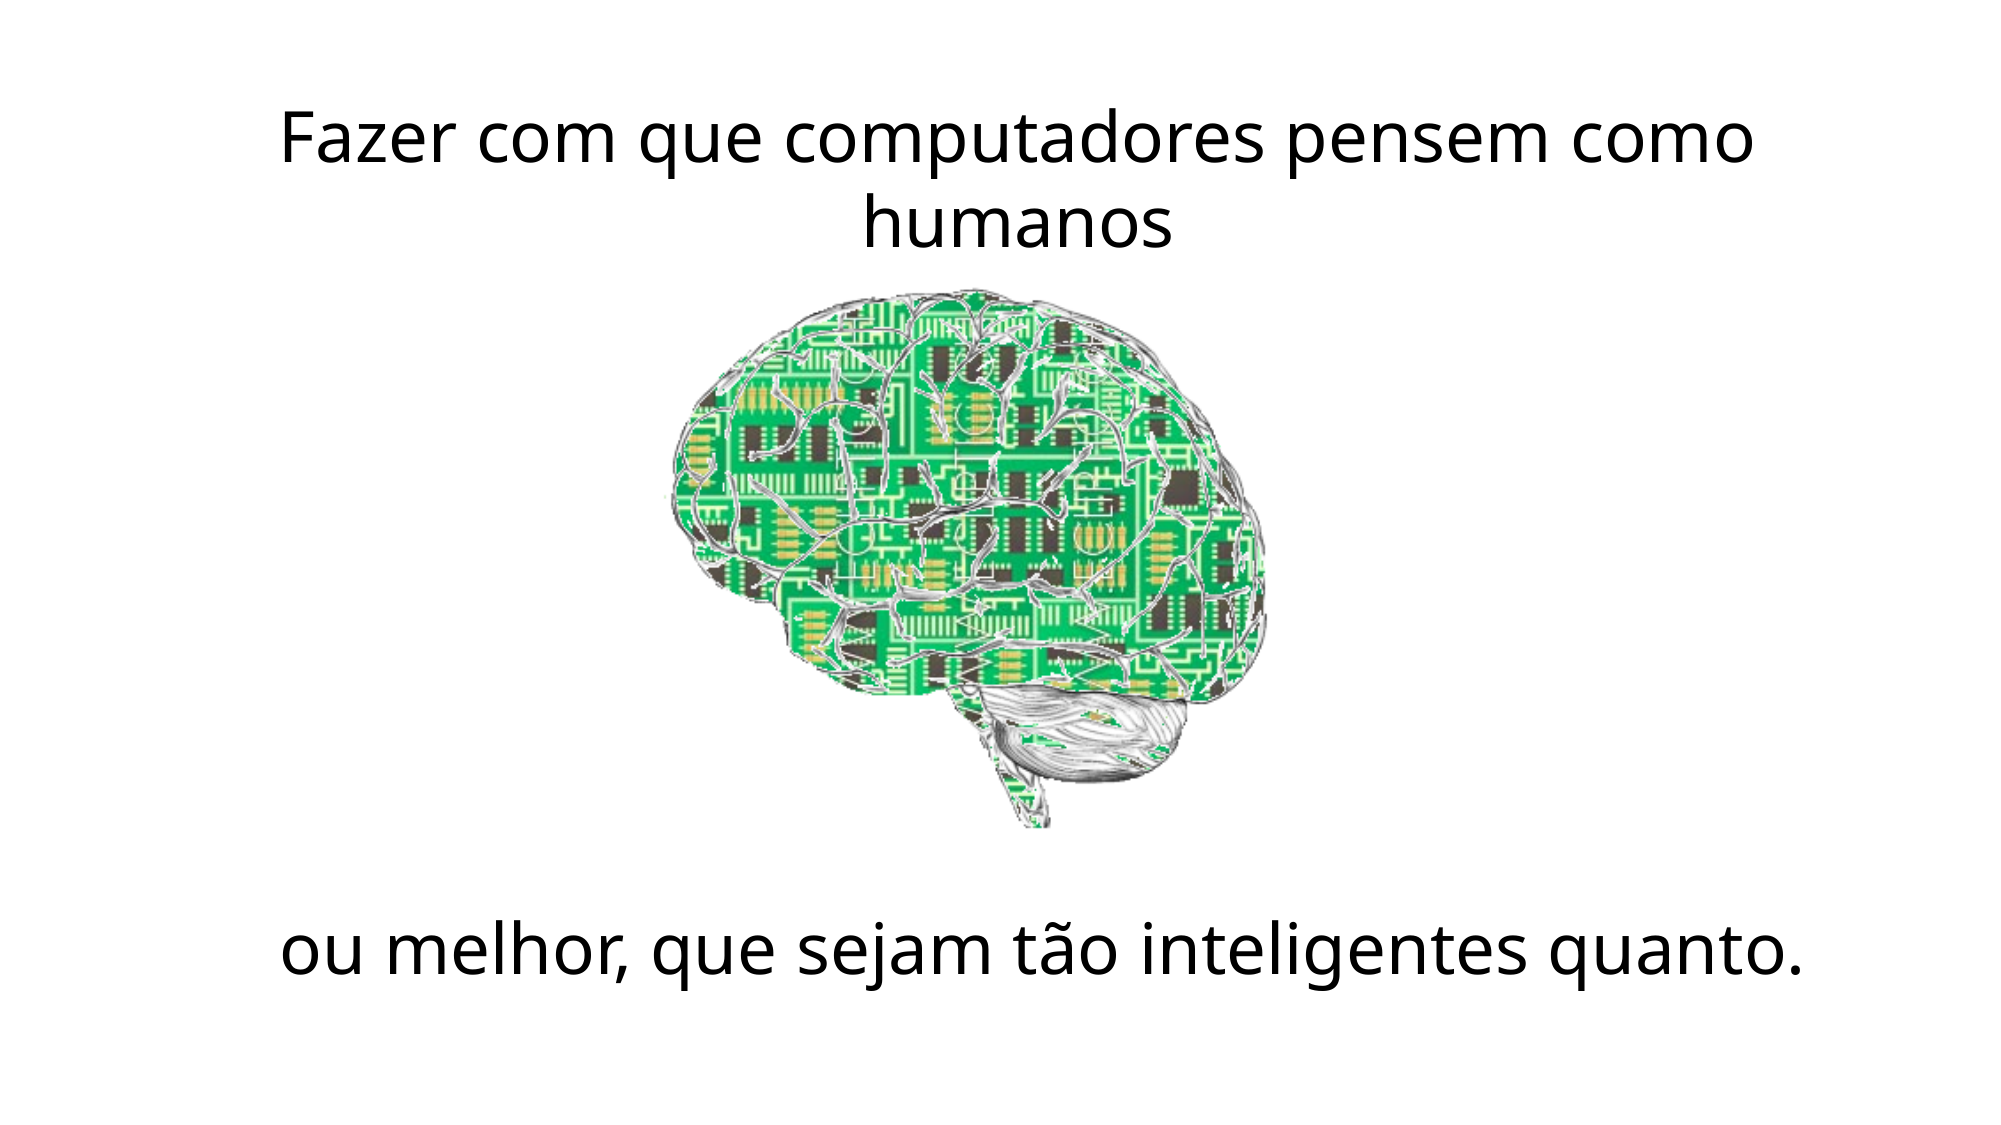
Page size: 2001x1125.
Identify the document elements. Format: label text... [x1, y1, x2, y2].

text_box Fazer com que computadores pensem como humanos [118, 82, 1918, 271]
text_box ou melhor, que sejam tão inteligentes quanto. [166, 903, 1920, 1004]
picture [661, 283, 1276, 839]
